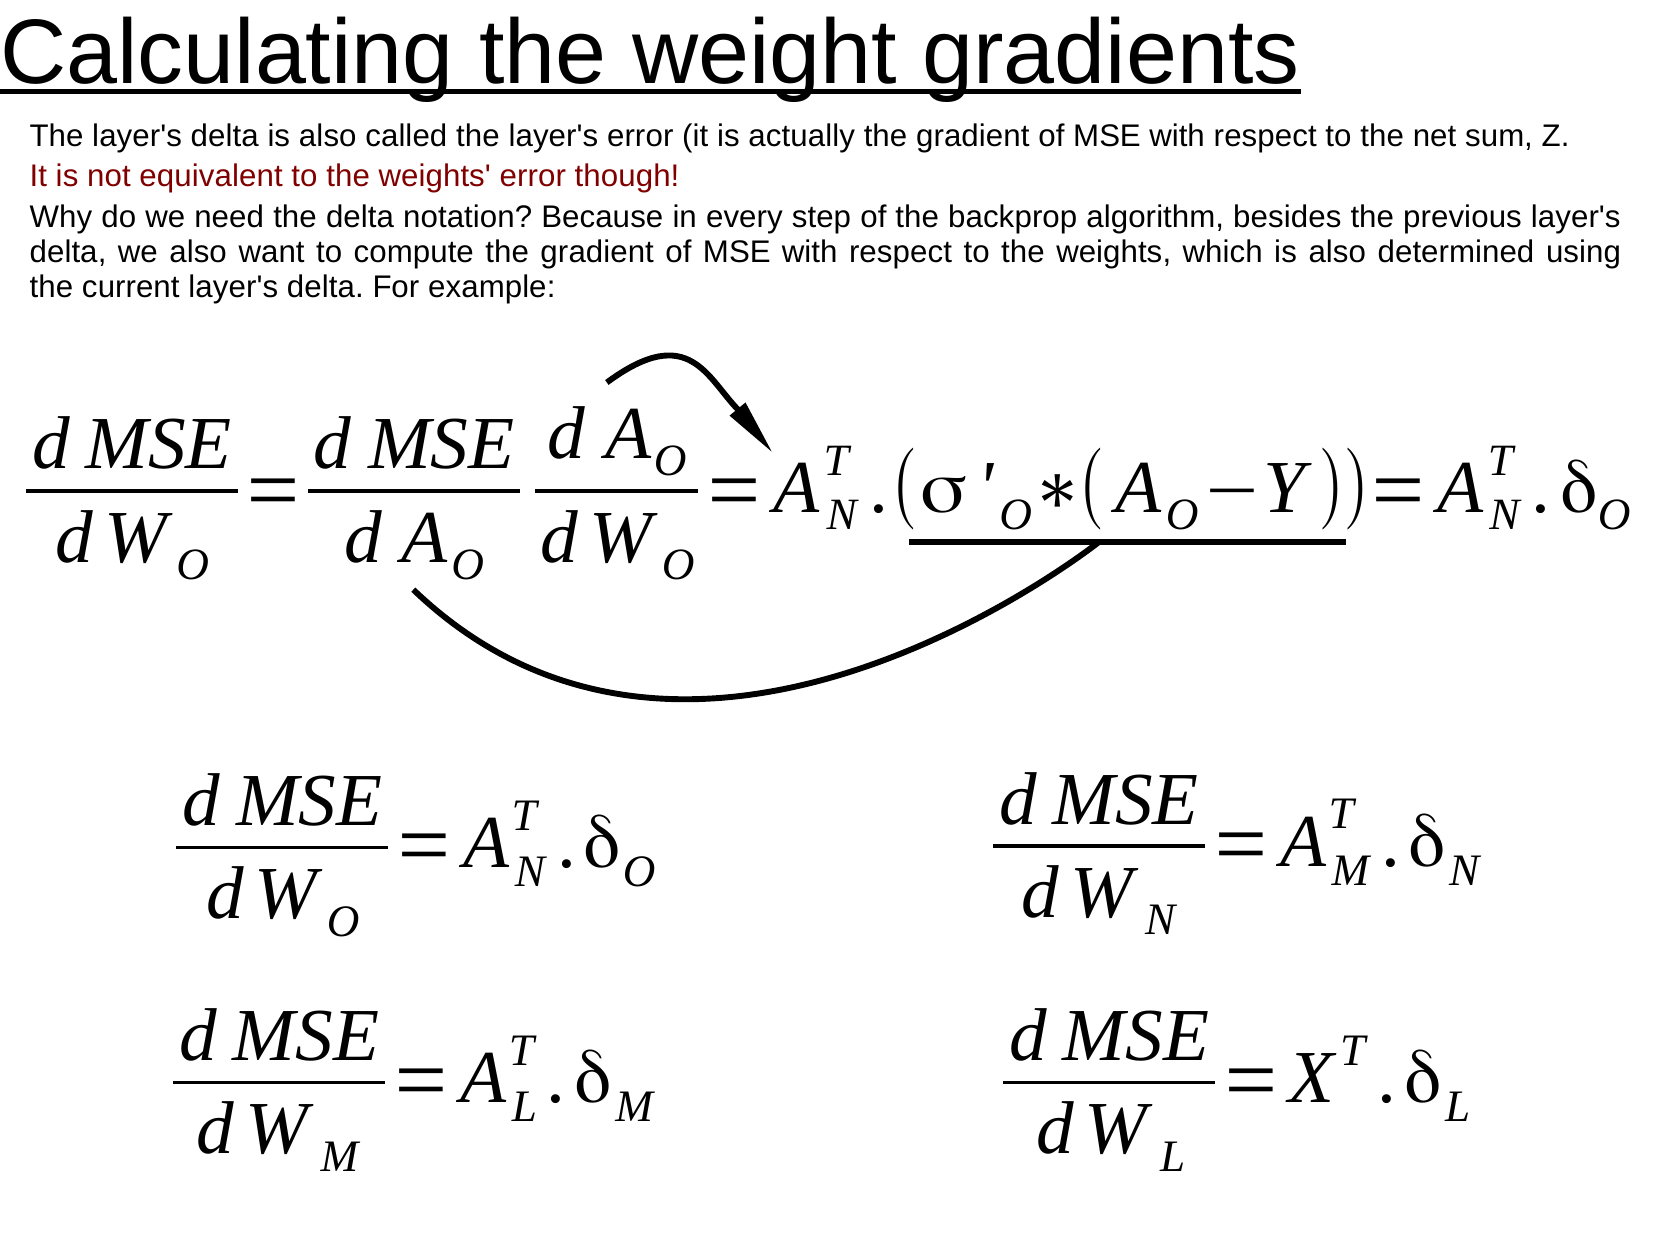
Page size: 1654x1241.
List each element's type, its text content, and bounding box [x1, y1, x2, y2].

chart [993, 993, 1477, 1182]
chart [16, 391, 1638, 590]
chart [983, 757, 1490, 945]
chart [163, 993, 664, 1182]
list The layer's delta is also called the layer's error (it is actually the gradient of MSE with respect to the net sum, Z. It is not equivalent to the weights' error though! Why do we need the delta notation? Because in every step of the backprop algorithm, besides the previous layer's delta, we also want to compute the gradient of MSE with respect to the weights, which is also determined using the current layer's delta. For example: [29, 118, 1625, 331]
chart [167, 758, 662, 947]
title Calculating the weight gradients [0, 0, 1430, 105]
